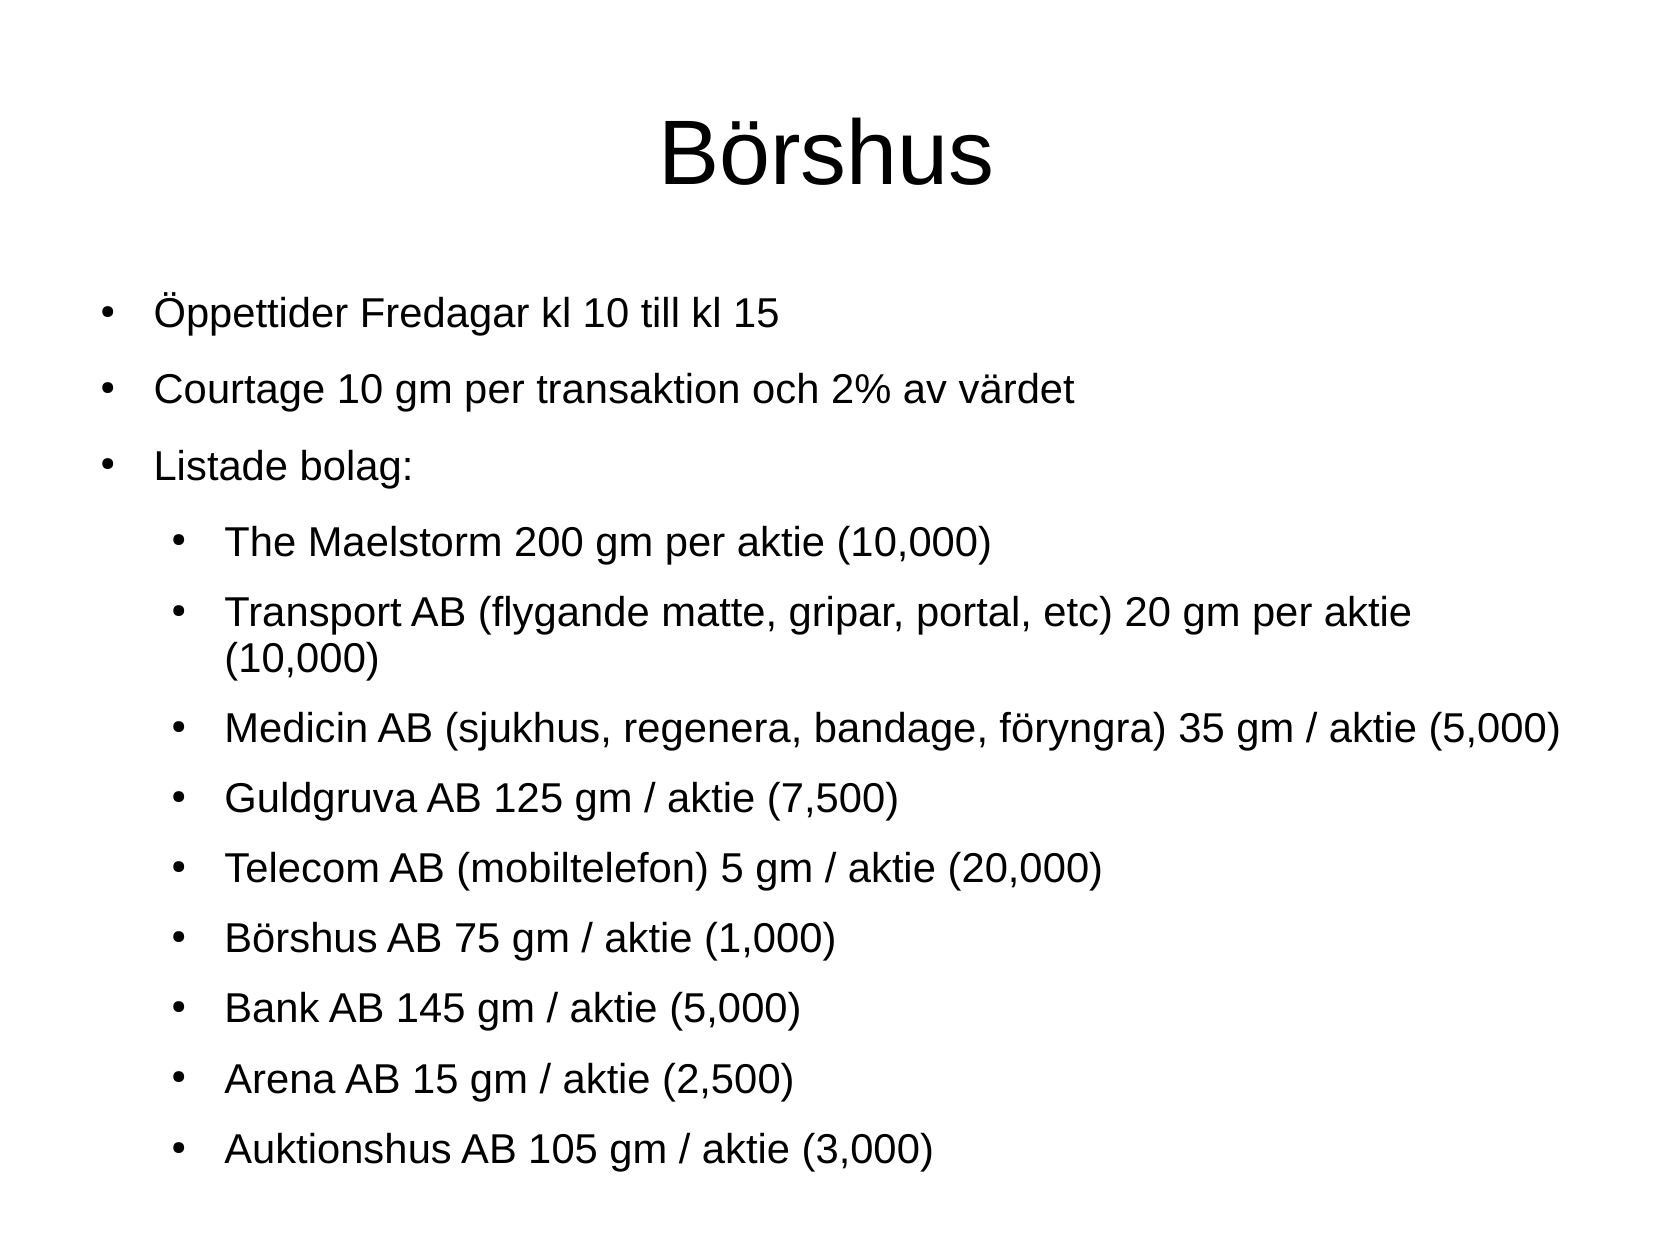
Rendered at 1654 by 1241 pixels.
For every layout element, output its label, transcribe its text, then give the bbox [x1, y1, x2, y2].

list Öppettider Fredagar kl 10 till kl 15 Courtage 10 gm per transaktion och 2% av värdet Listade bolag: The Maelstorm 200 gm per aktie (10,000) Transport AB (flygande matte, gripar, portal, etc) 20 gm per aktie (10,000) Medicin AB (sjukhus, regenera, bandage, föryngra) 35 gm / aktie (5,000) Guldgruva AB 125 gm / aktie (7,500) Telecom AB (mobiltelefon) 5 gm / aktie (20,000) Börshus AB 75 gm / aktie (1,000) Bank AB 145 gm / aktie (5,000) Arena AB 15 gm / aktie (2,500) Auktionshus AB 105 gm / aktie (3,000) [82, 290, 1571, 1176]
title Börshus [82, 49, 1571, 257]
